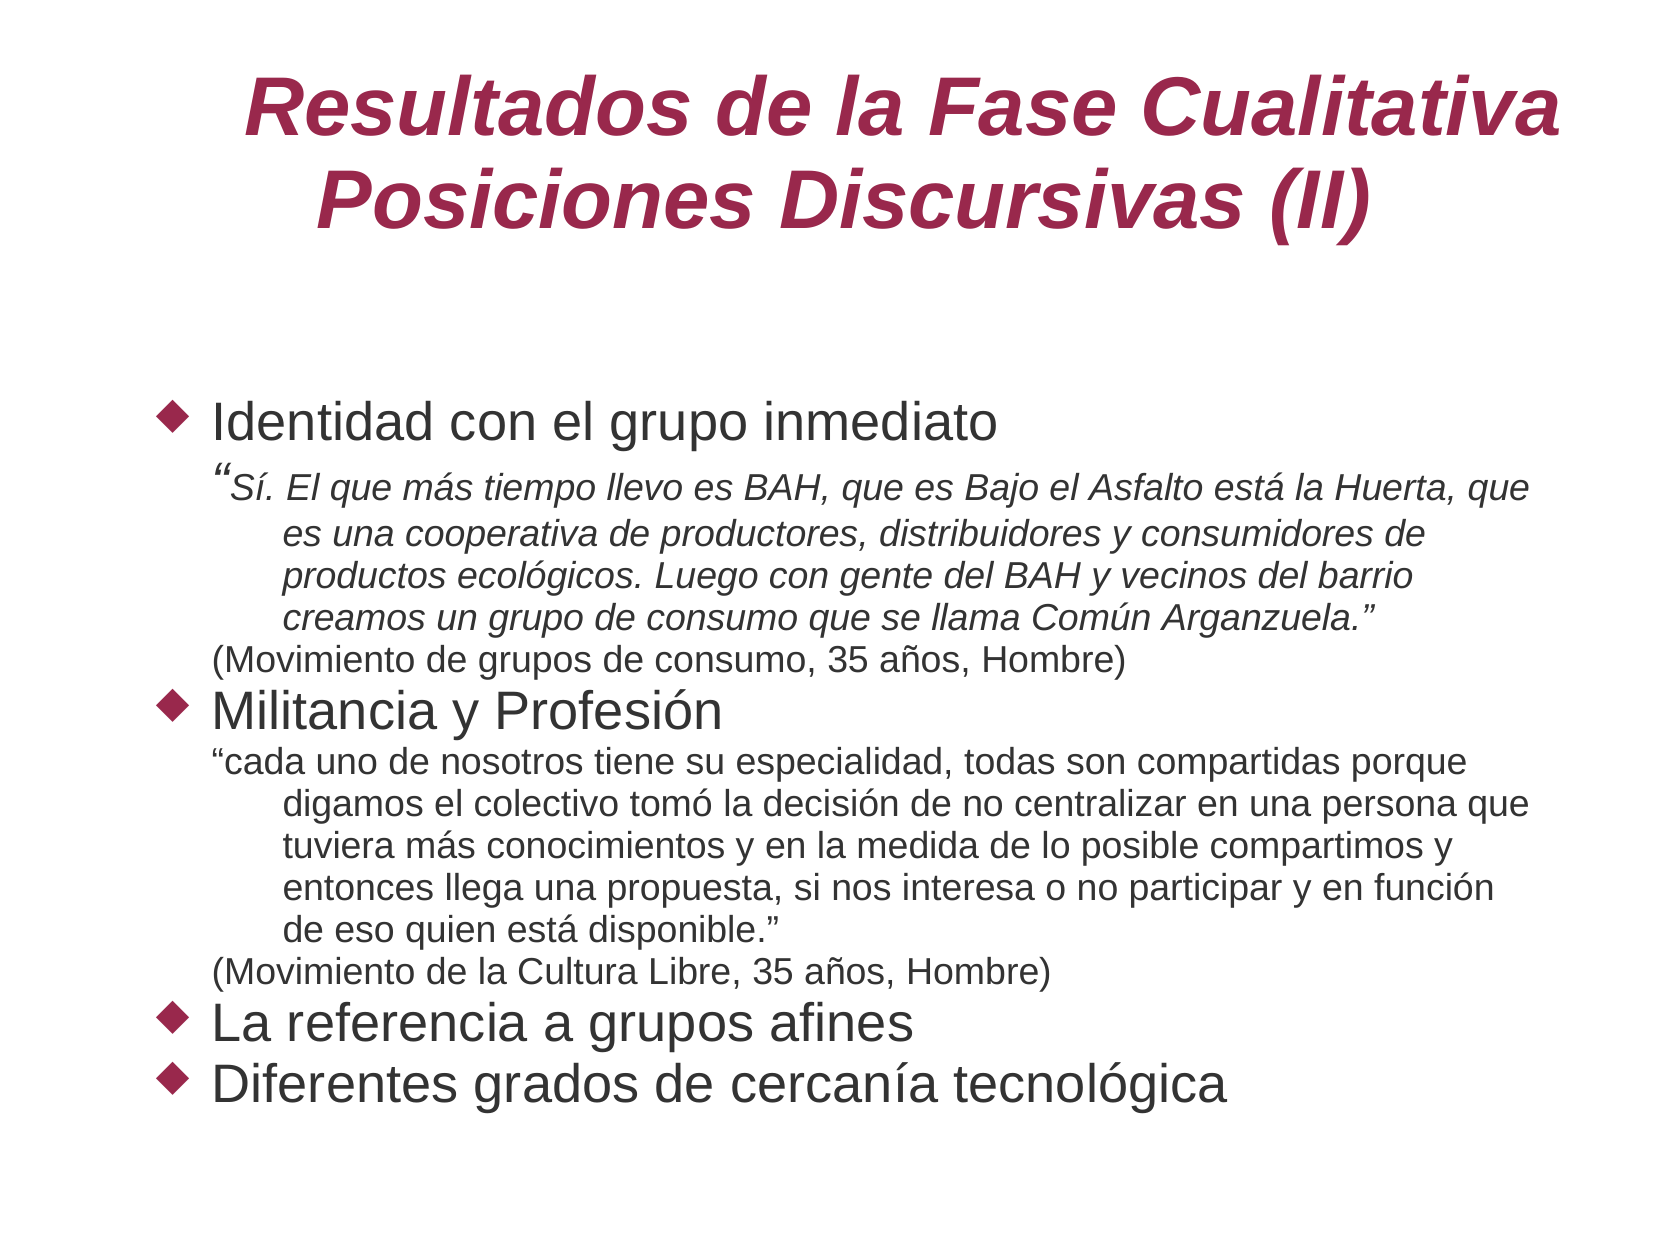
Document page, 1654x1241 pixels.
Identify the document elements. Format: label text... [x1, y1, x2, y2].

list Identidad con el grupo inmediato “Sí. El que más tiempo llevo es BAH, que es Bajo el Asfalto está la Huerta, que es una cooperativa de productores, distribuidores y consumidores de productos ecológicos. Luego con gente del BAH y vecinos del barrio creamos un grupo de consumo que se llama Común Arganzuela.” (Movimiento de grupos de consumo, 35 años, Hombre) Militancia y Profesión “cada uno de nosotros tiene su especialidad, todas son compartidas porque digamos el colectivo tomó la decisión de no centralizar en una persona que tuviera más conocimientos y en la medida de lo posible compartimos y entonces llega una propuesta, si nos interesa o no participar y en función de eso quien está disponible.” (Movimiento de la Cultura Libre, 35 años, Hombre) La referencia a grupos afines Diferentes grados de cercanía tecnológica [152, 344, 1534, 1127]
title Resultados de la Fase Cualitativa Posiciones Discursivas (II) [82, 49, 1571, 257]
